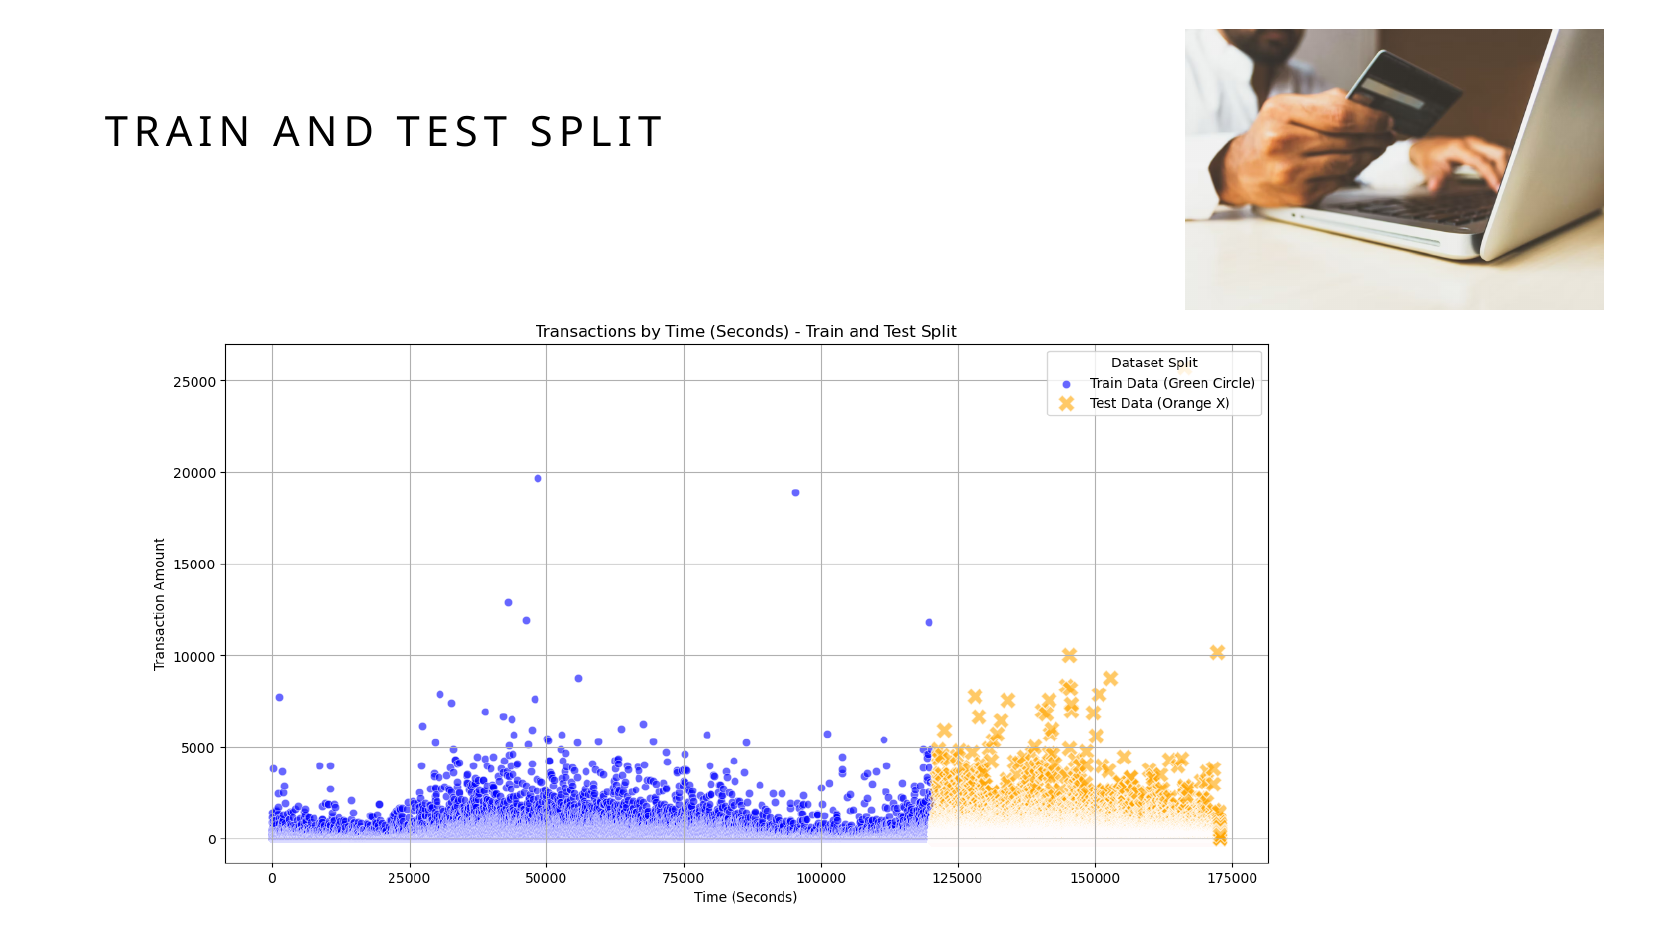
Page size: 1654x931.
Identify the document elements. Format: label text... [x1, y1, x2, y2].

text_box train and test split [90, 94, 1231, 174]
picture [1185, 29, 1604, 310]
picture [144, 315, 1276, 913]
